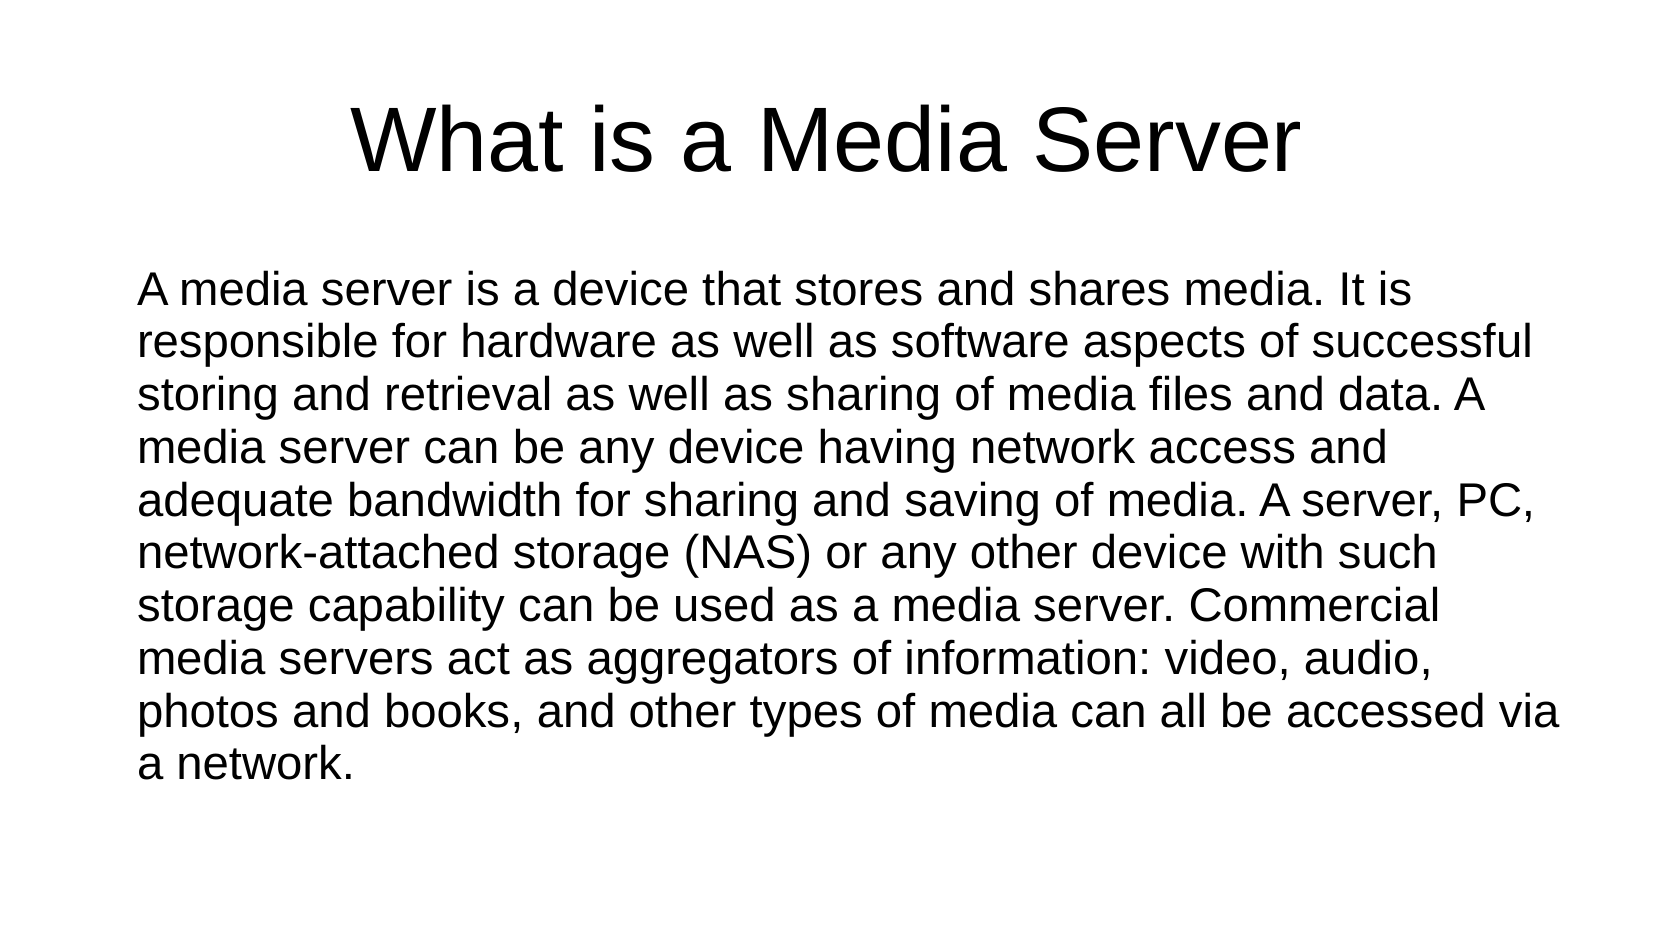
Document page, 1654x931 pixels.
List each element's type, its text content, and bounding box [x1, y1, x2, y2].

list A media server is a device that stores and shares media. It is responsible for hardware as well as software aspects of successful storing and retrieval as well as sharing of media files and data. A media server can be any device having network access and adequate bandwidth for sharing and saving of media. A server, PC, network-attached storage (NAS) or any other device with such storage capability can be used as a media server. Commercial media servers act as aggregators of information: video, audio, photos and books, and other types of media can all be accessed via a network. [86, 262, 1576, 802]
title What is a Media Server [82, 37, 1571, 243]
